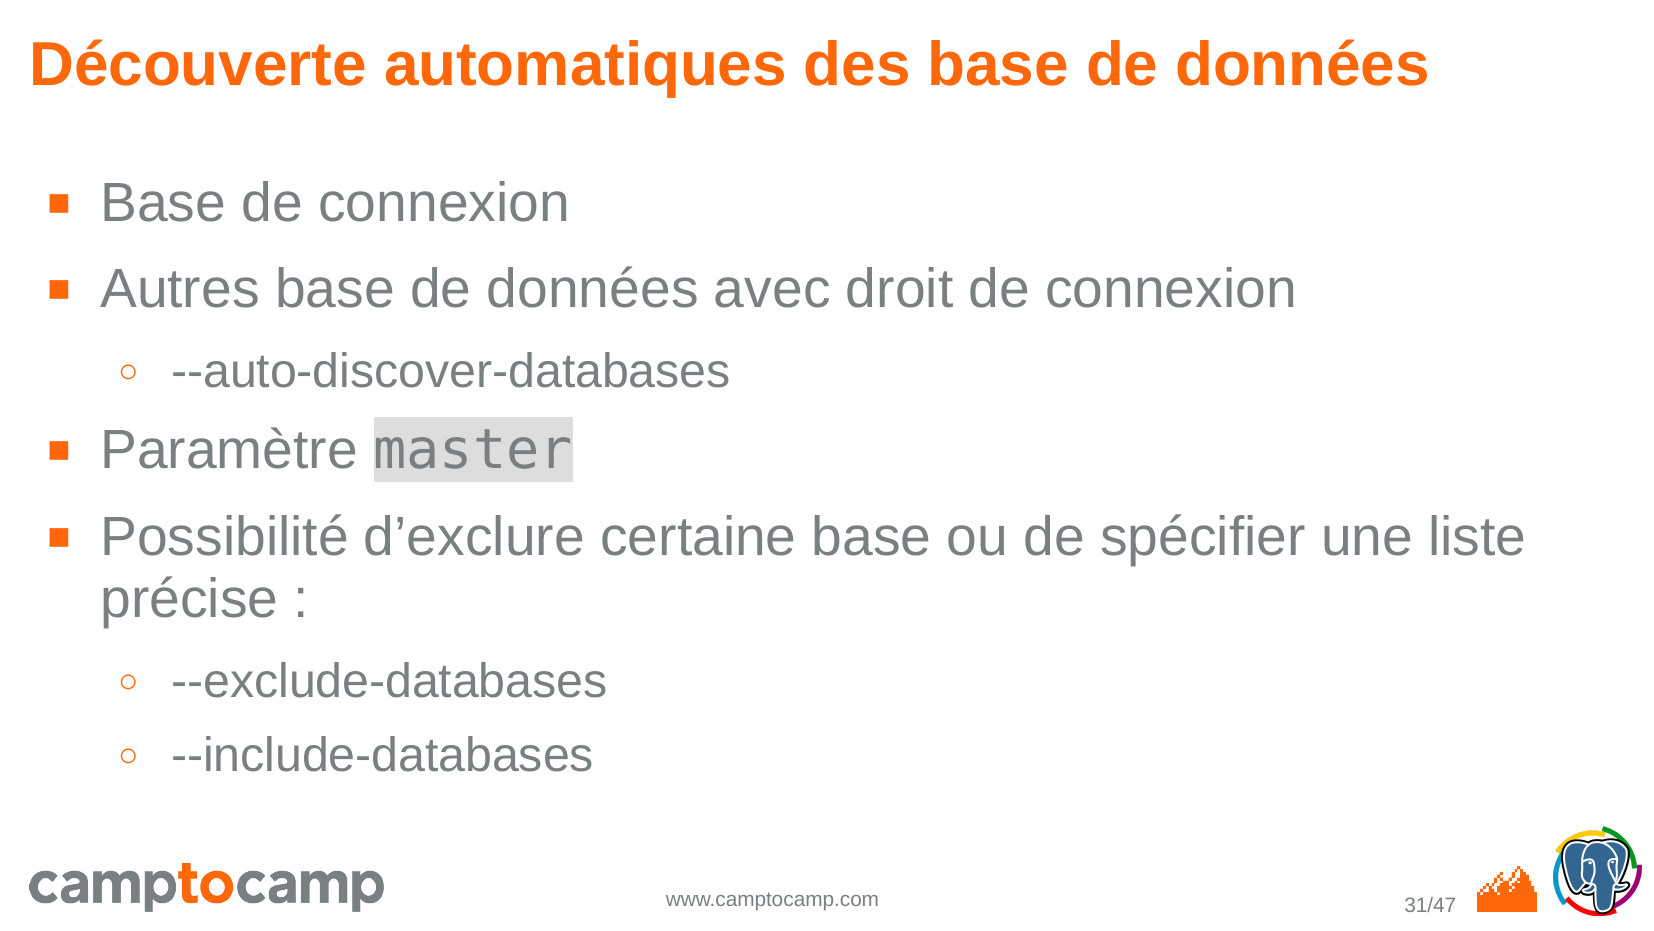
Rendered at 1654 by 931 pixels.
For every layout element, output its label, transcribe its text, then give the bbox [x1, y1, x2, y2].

picture [1553, 826, 1642, 916]
title Découverte automatiques des base de données [29, 29, 1625, 156]
picture [1477, 866, 1537, 912]
list Base de connexion Autres base de données avec droit de connexion --auto-discover-databases Paramètre master Possibilité d’exclure certaine base ou de spécifier une liste précise : --exclude-databases --include-databases [29, 171, 1625, 827]
picture [29, 863, 384, 912]
